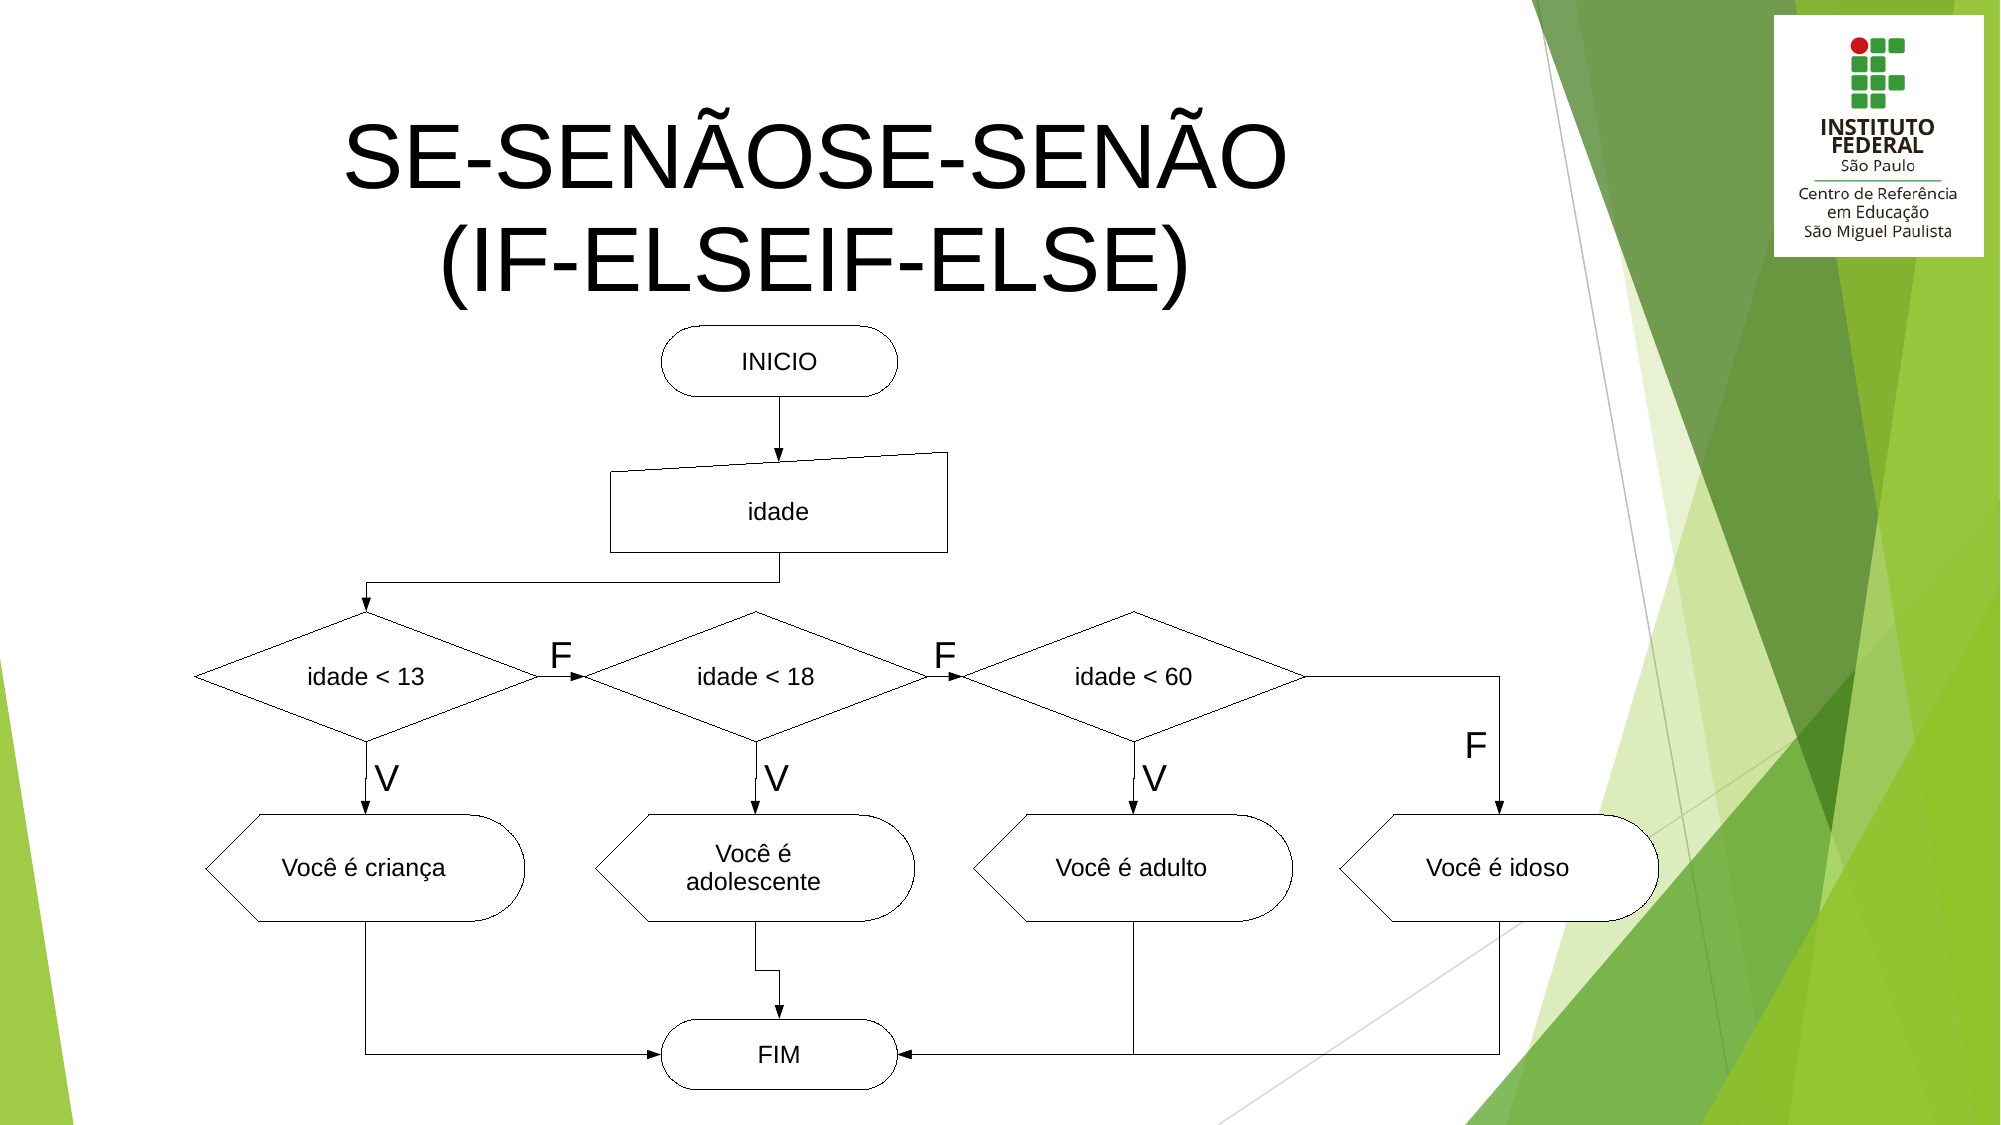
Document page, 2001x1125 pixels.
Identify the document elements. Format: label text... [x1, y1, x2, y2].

text_box Você é idoso [1339, 814, 1659, 922]
picture [1774, 15, 1984, 257]
text_box idade < 18 [585, 611, 927, 742]
text_box INICIO [661, 325, 898, 397]
text_box FIM [661, 1019, 898, 1090]
text_box Você é adulto [973, 814, 1293, 922]
title SE-SENÃOSE-SENÃO (IF-ELSEIF-ELSE) [111, 99, 1522, 317]
text_box idade < 60 [963, 611, 1305, 742]
text_box Você é criança [205, 814, 525, 922]
text_box idade < 13 [194, 611, 537, 742]
text_box Você é adolescente [595, 814, 915, 922]
text_box idade [610, 452, 948, 553]
